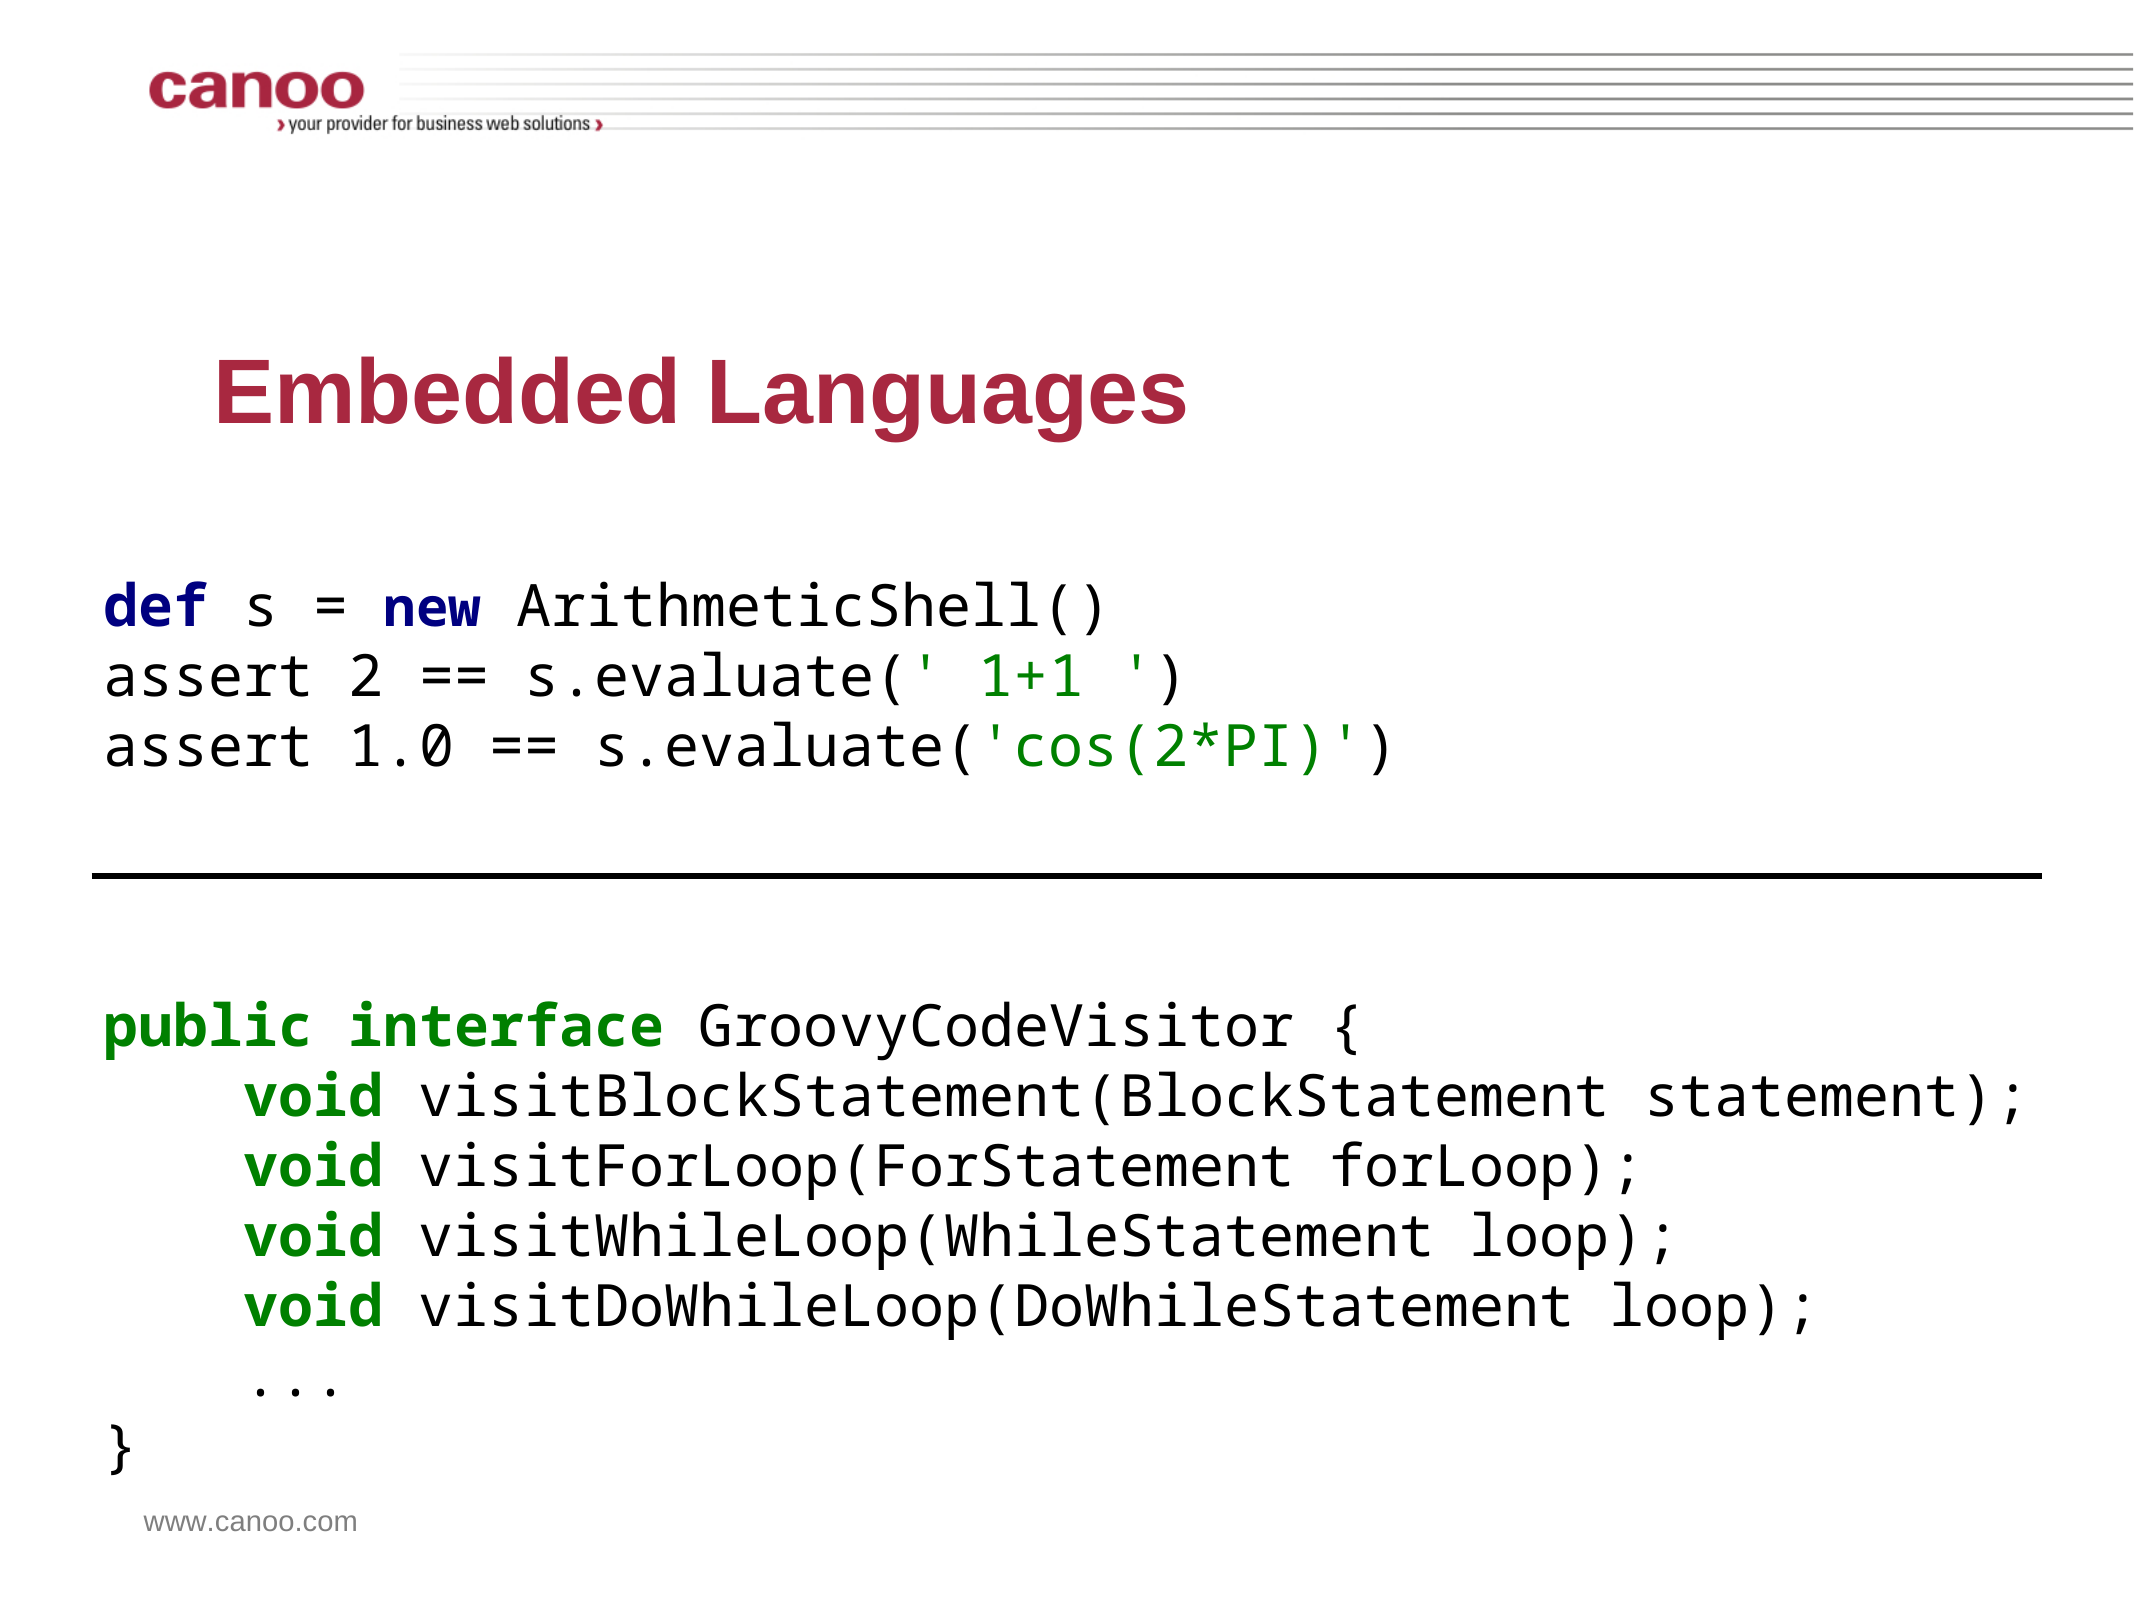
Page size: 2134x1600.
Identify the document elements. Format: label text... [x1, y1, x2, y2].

text_box def s = new ArithmeticShell() assert 2 == s.evaluate(' 1+1 ') assert 1.0 == s.evaluate('cos(2*PI)') public interface GroovyCodeVisitor { void visitBlockStatement(BlockStatement statement); void visitForLoop(ForStatement forLoop); void visitWhileLoop(WhileStatement loop); void visitDoWhileLoop(DoWhileStatement loop); ... } [89, 560, 2044, 1486]
title Embedded Languages [204, 220, 2020, 451]
picture [0, 21, 2134, 188]
